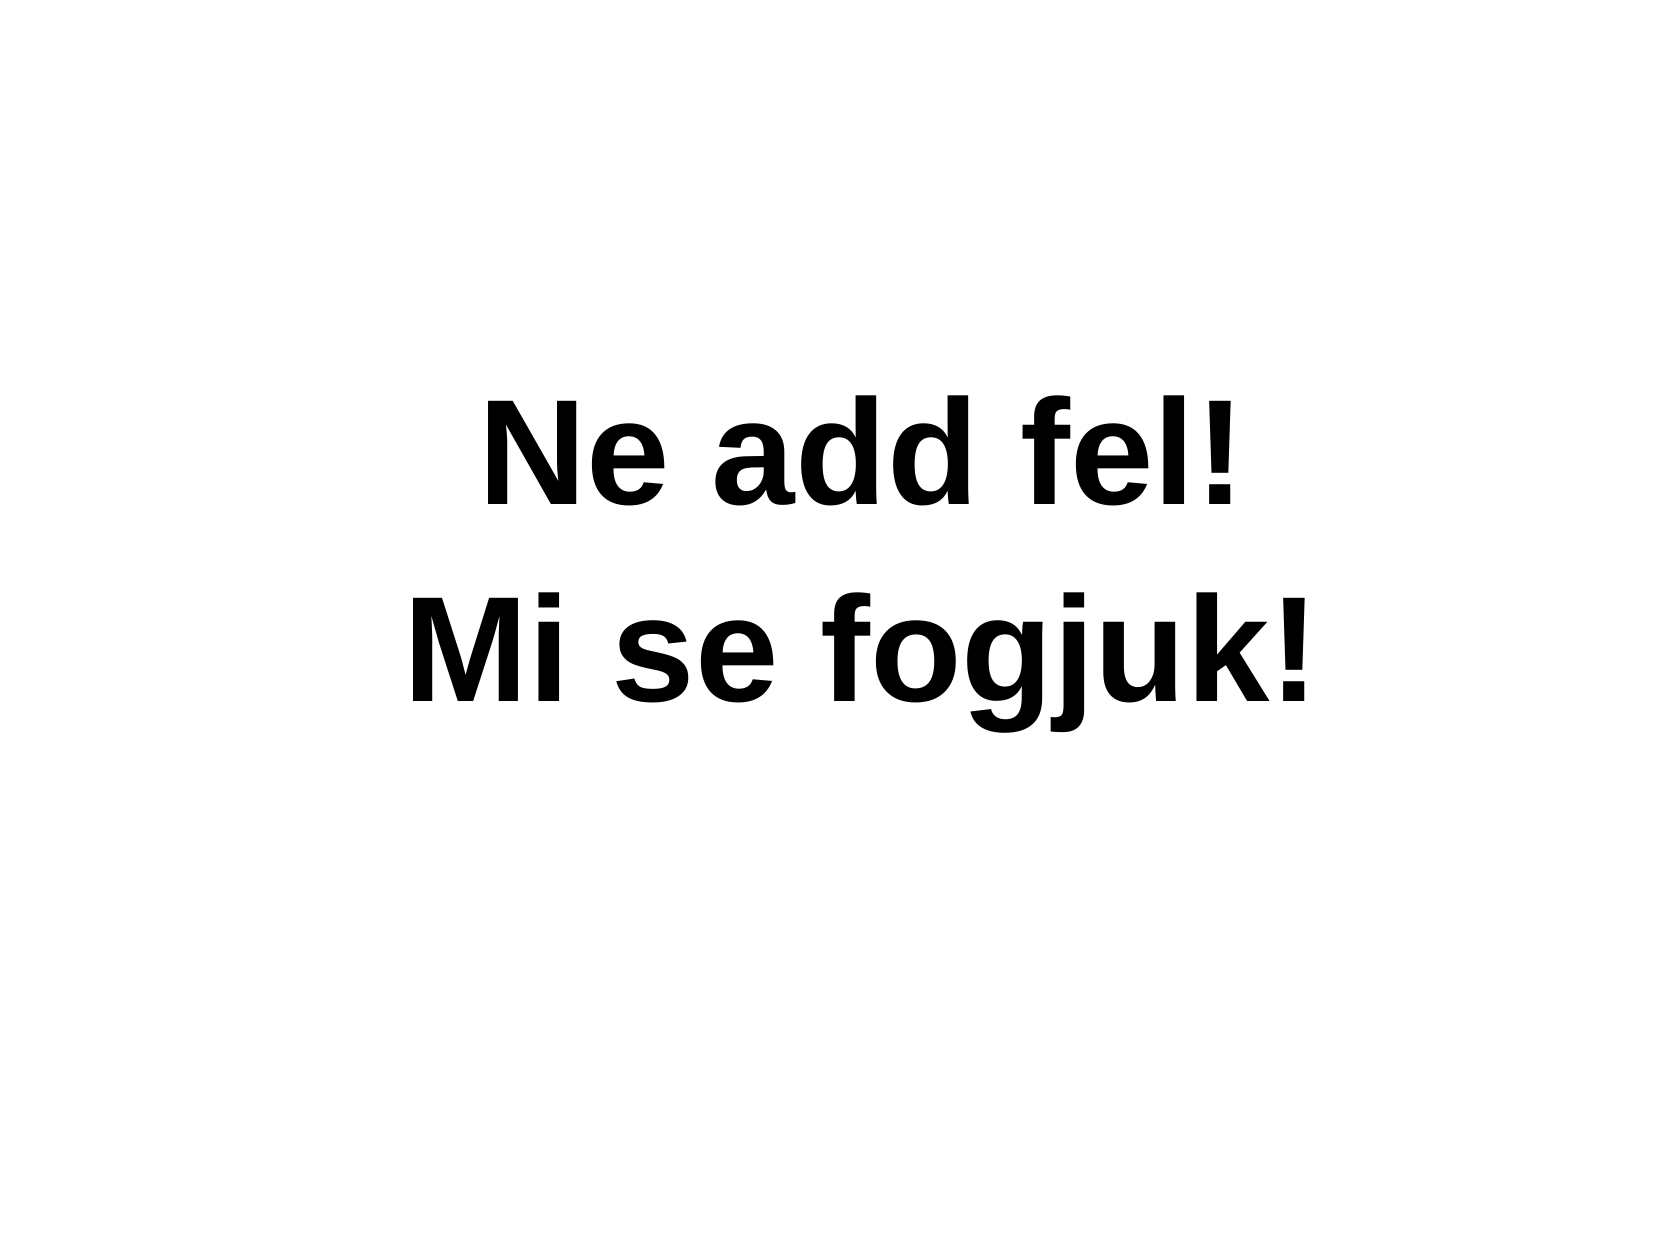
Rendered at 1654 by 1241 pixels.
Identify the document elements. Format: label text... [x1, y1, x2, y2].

list Ne add fel! Mi se fogjuk! [82, 290, 1571, 1010]
